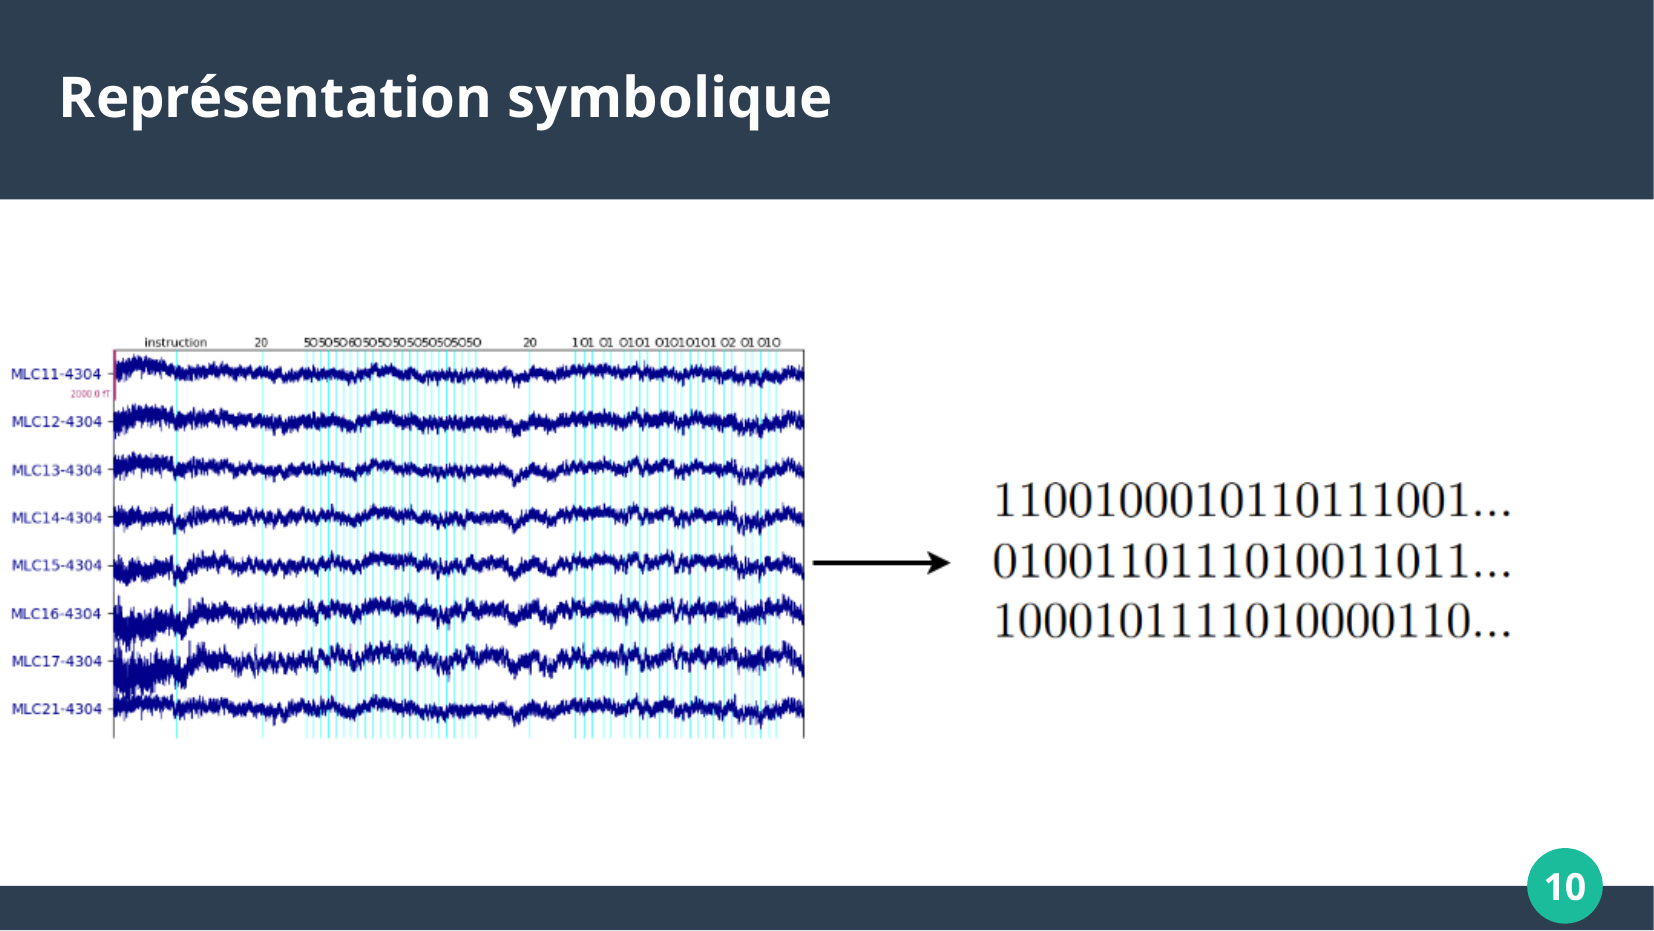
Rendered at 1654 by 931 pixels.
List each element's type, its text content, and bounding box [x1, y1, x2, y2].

picture [0, 332, 1536, 739]
title Représentation symbolique [59, 37, 1595, 155]
